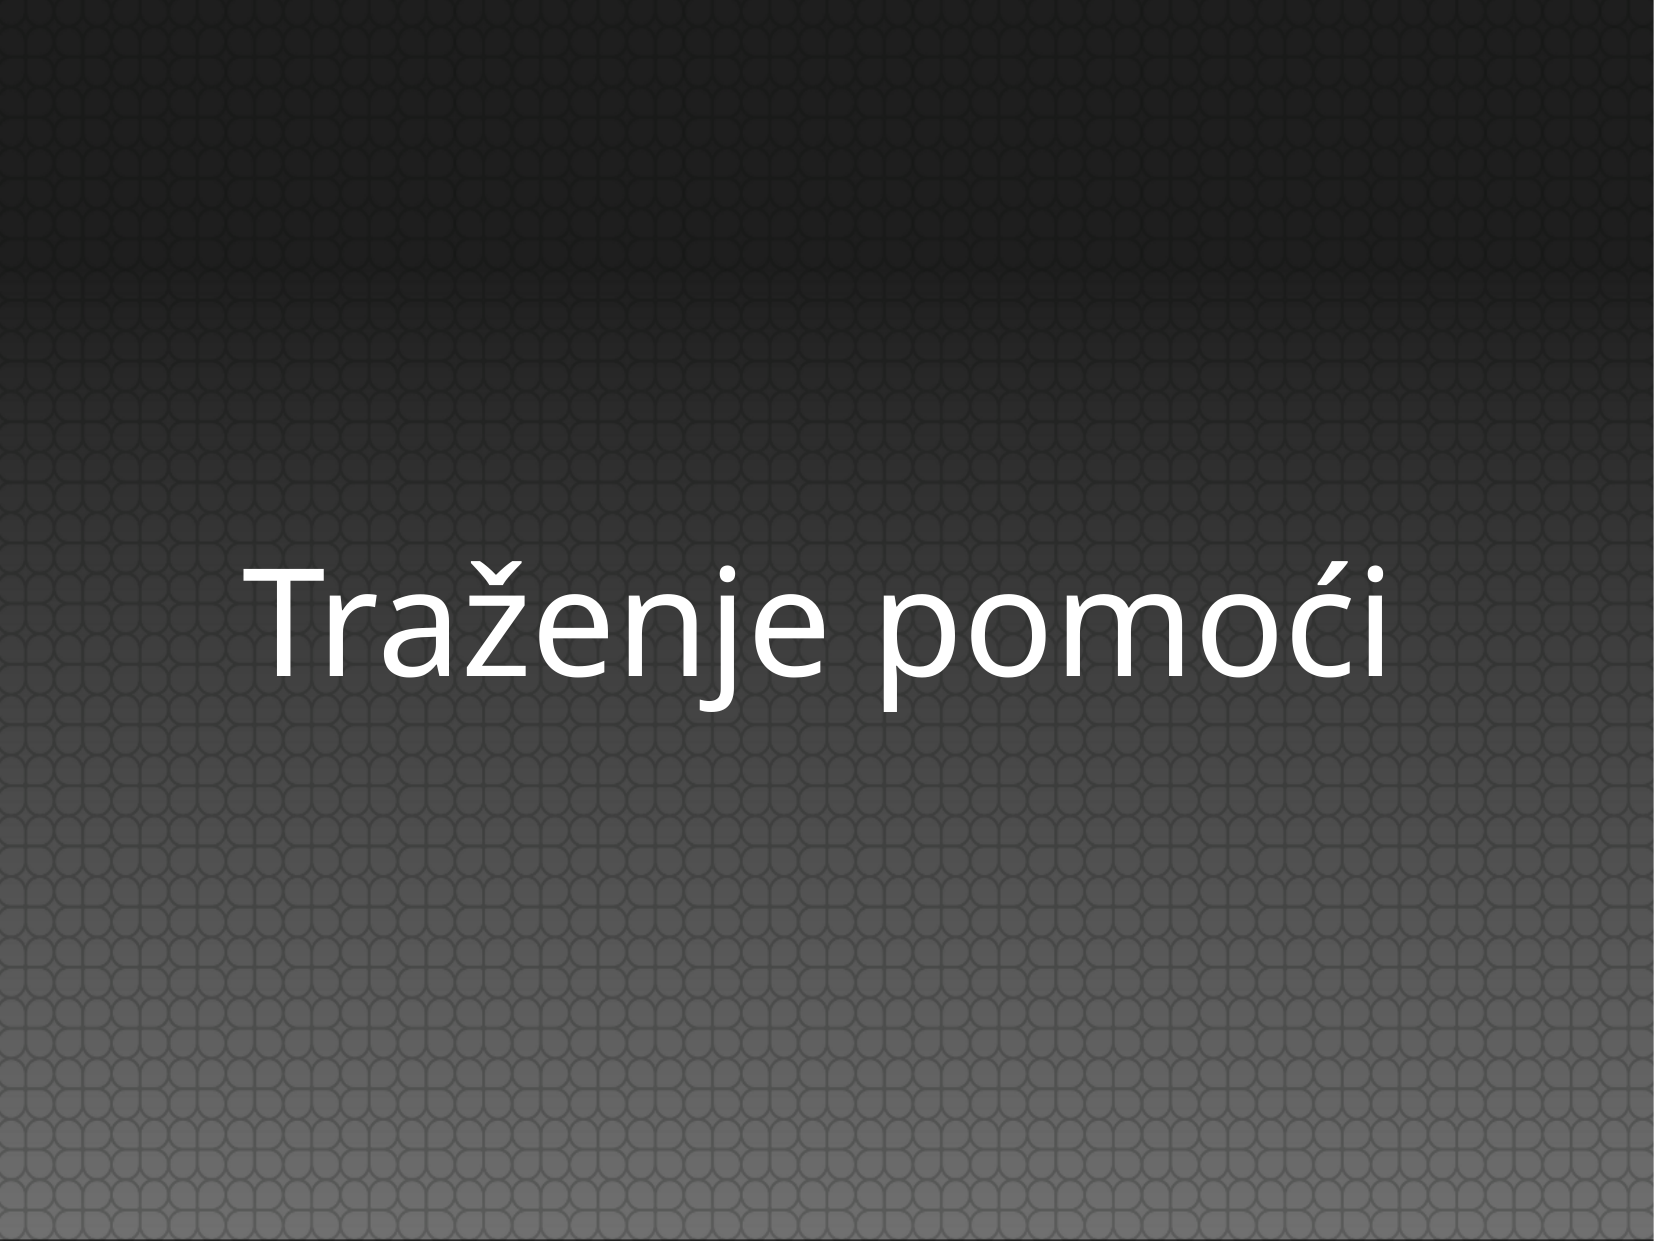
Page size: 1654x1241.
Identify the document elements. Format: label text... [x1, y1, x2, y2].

picture [0, 0, 1654, 1241]
title Traženje pomoći [75, 525, 1564, 713]
